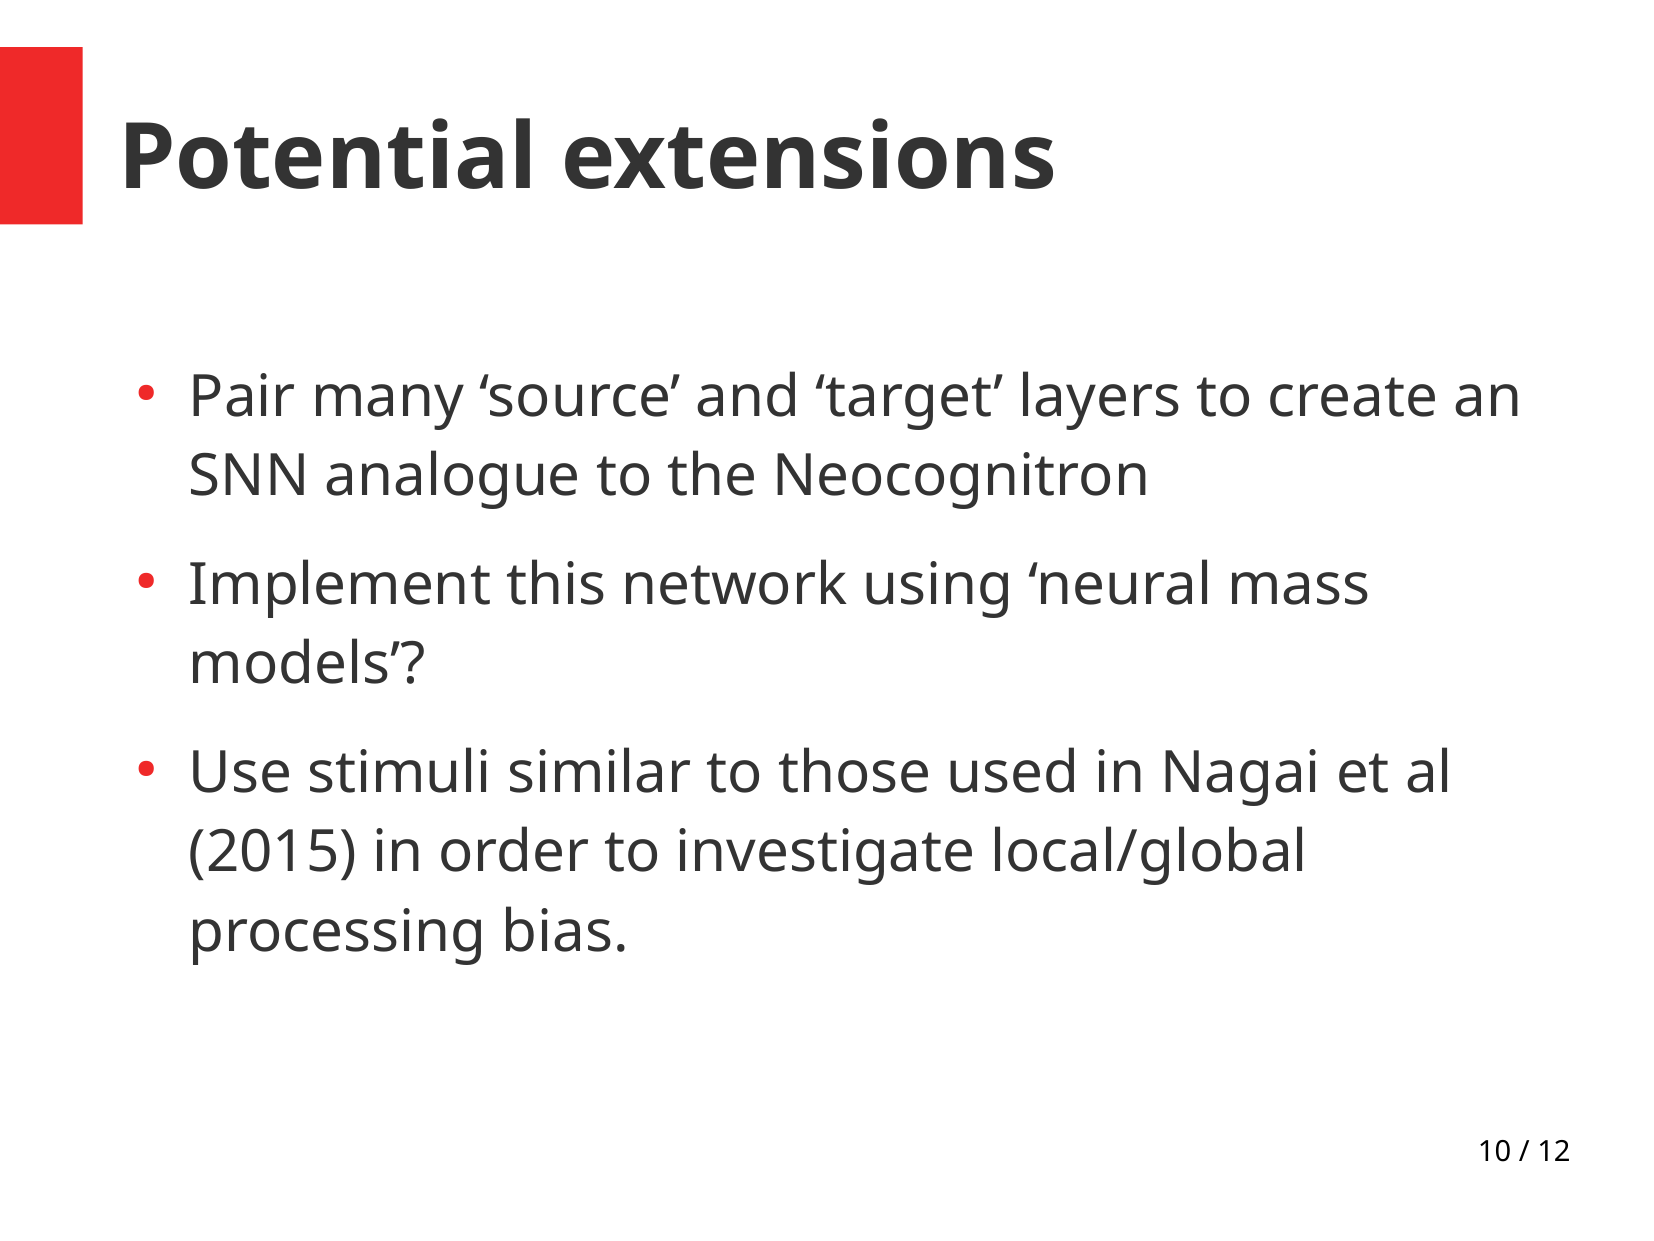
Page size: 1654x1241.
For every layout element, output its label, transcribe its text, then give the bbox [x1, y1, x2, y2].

title Potential extensions [118, 49, 1571, 257]
list Pair many ‘source’ and ‘target’ layers to create an SNN analogue to the Neocognitron Implement this network using ‘neural mass models’? Use stimuli similar to those used in Nagai et al (2015) in order to investigate local/global processing bias. [118, 354, 1536, 1074]
